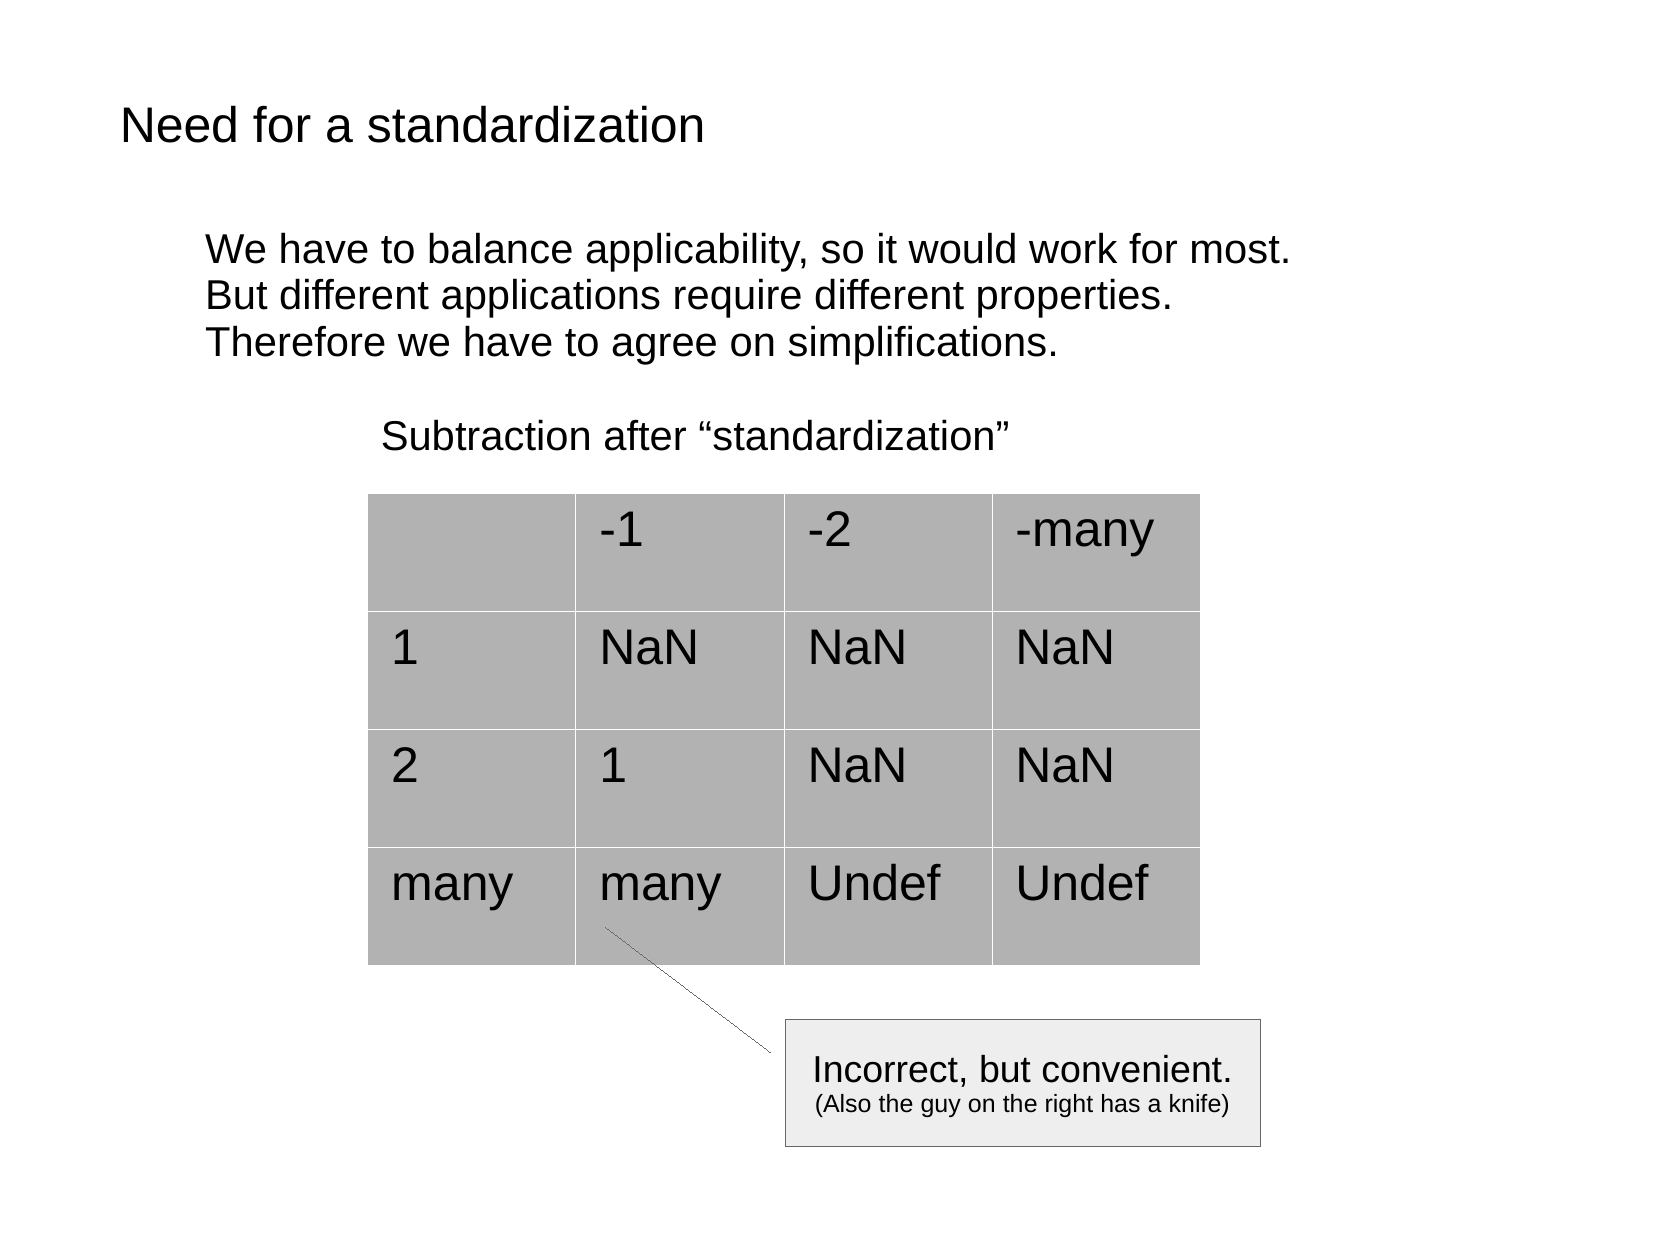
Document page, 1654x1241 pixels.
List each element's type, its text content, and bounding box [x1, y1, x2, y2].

table_cell Undef [993, 848, 1200, 965]
text_box Incorrect, but convenient. (Also the guy on the right has a knife) [786, 1020, 1260, 1146]
table_cell NaN [993, 730, 1200, 847]
text_box We have to balance applicability, so it would work for most. But different applications require different properties. Therefore we have to agree on simplifications. [190, 218, 1307, 373]
table_header -2 [785, 494, 992, 611]
text_box Subtraction after “standardization” [366, 405, 1182, 476]
table_cell 1 [368, 612, 575, 729]
table_cell NaN [785, 730, 992, 847]
table_cell NaN [993, 612, 1200, 729]
text_box Need for a standardization [105, 90, 921, 161]
table_cell many [576, 848, 784, 965]
table_cell many [368, 848, 575, 965]
table_header -1 [576, 494, 784, 611]
table_cell 2 [368, 730, 575, 847]
table_header -many [993, 494, 1200, 611]
table_cell NaN [576, 612, 784, 729]
table_header [368, 494, 575, 611]
table_cell 1 [576, 730, 784, 847]
table_cell NaN [785, 612, 992, 729]
table_cell Undef [785, 848, 992, 965]
